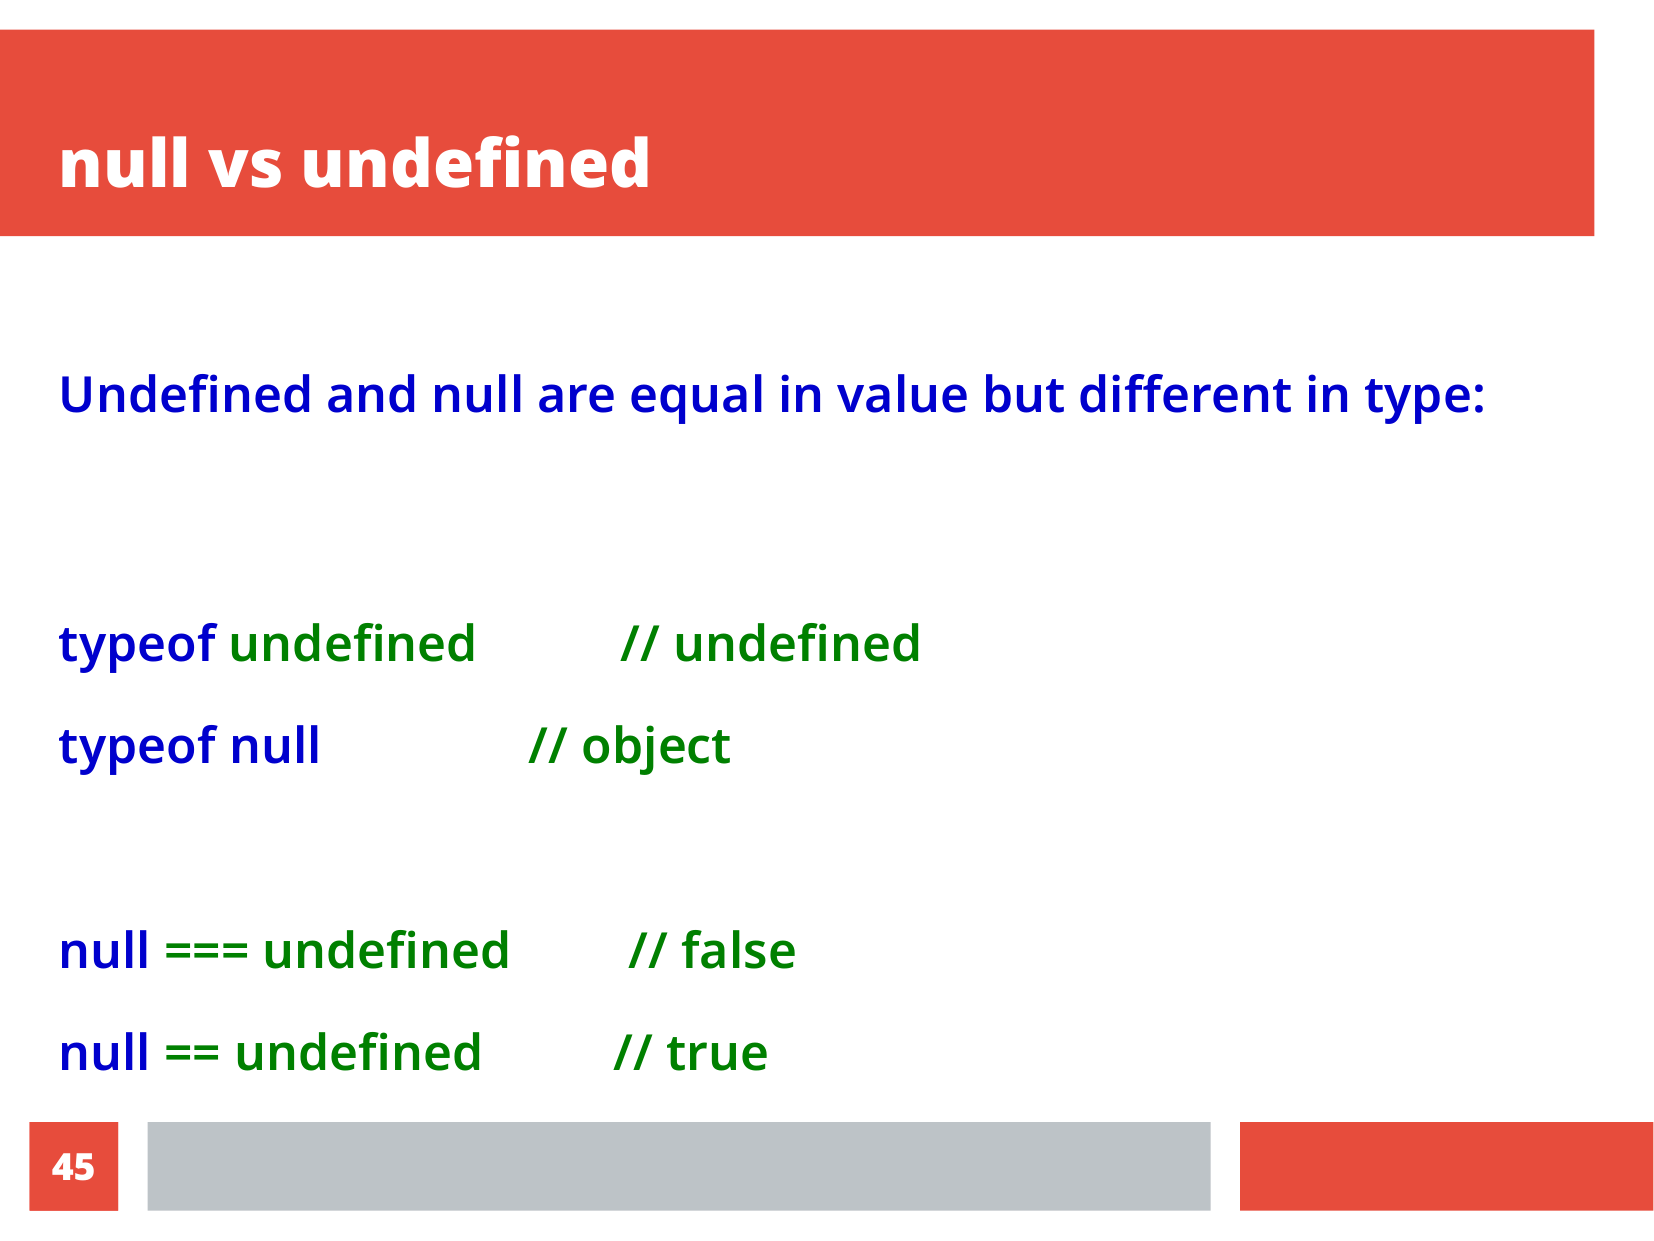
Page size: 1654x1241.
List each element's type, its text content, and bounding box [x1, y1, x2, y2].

list Undefined and null are equal in value but different in type: typeof undefined // undefined typeof null // object null === undefined // false null == undefined // true [59, 324, 1565, 1093]
title null vs undefined [59, 59, 1595, 207]
